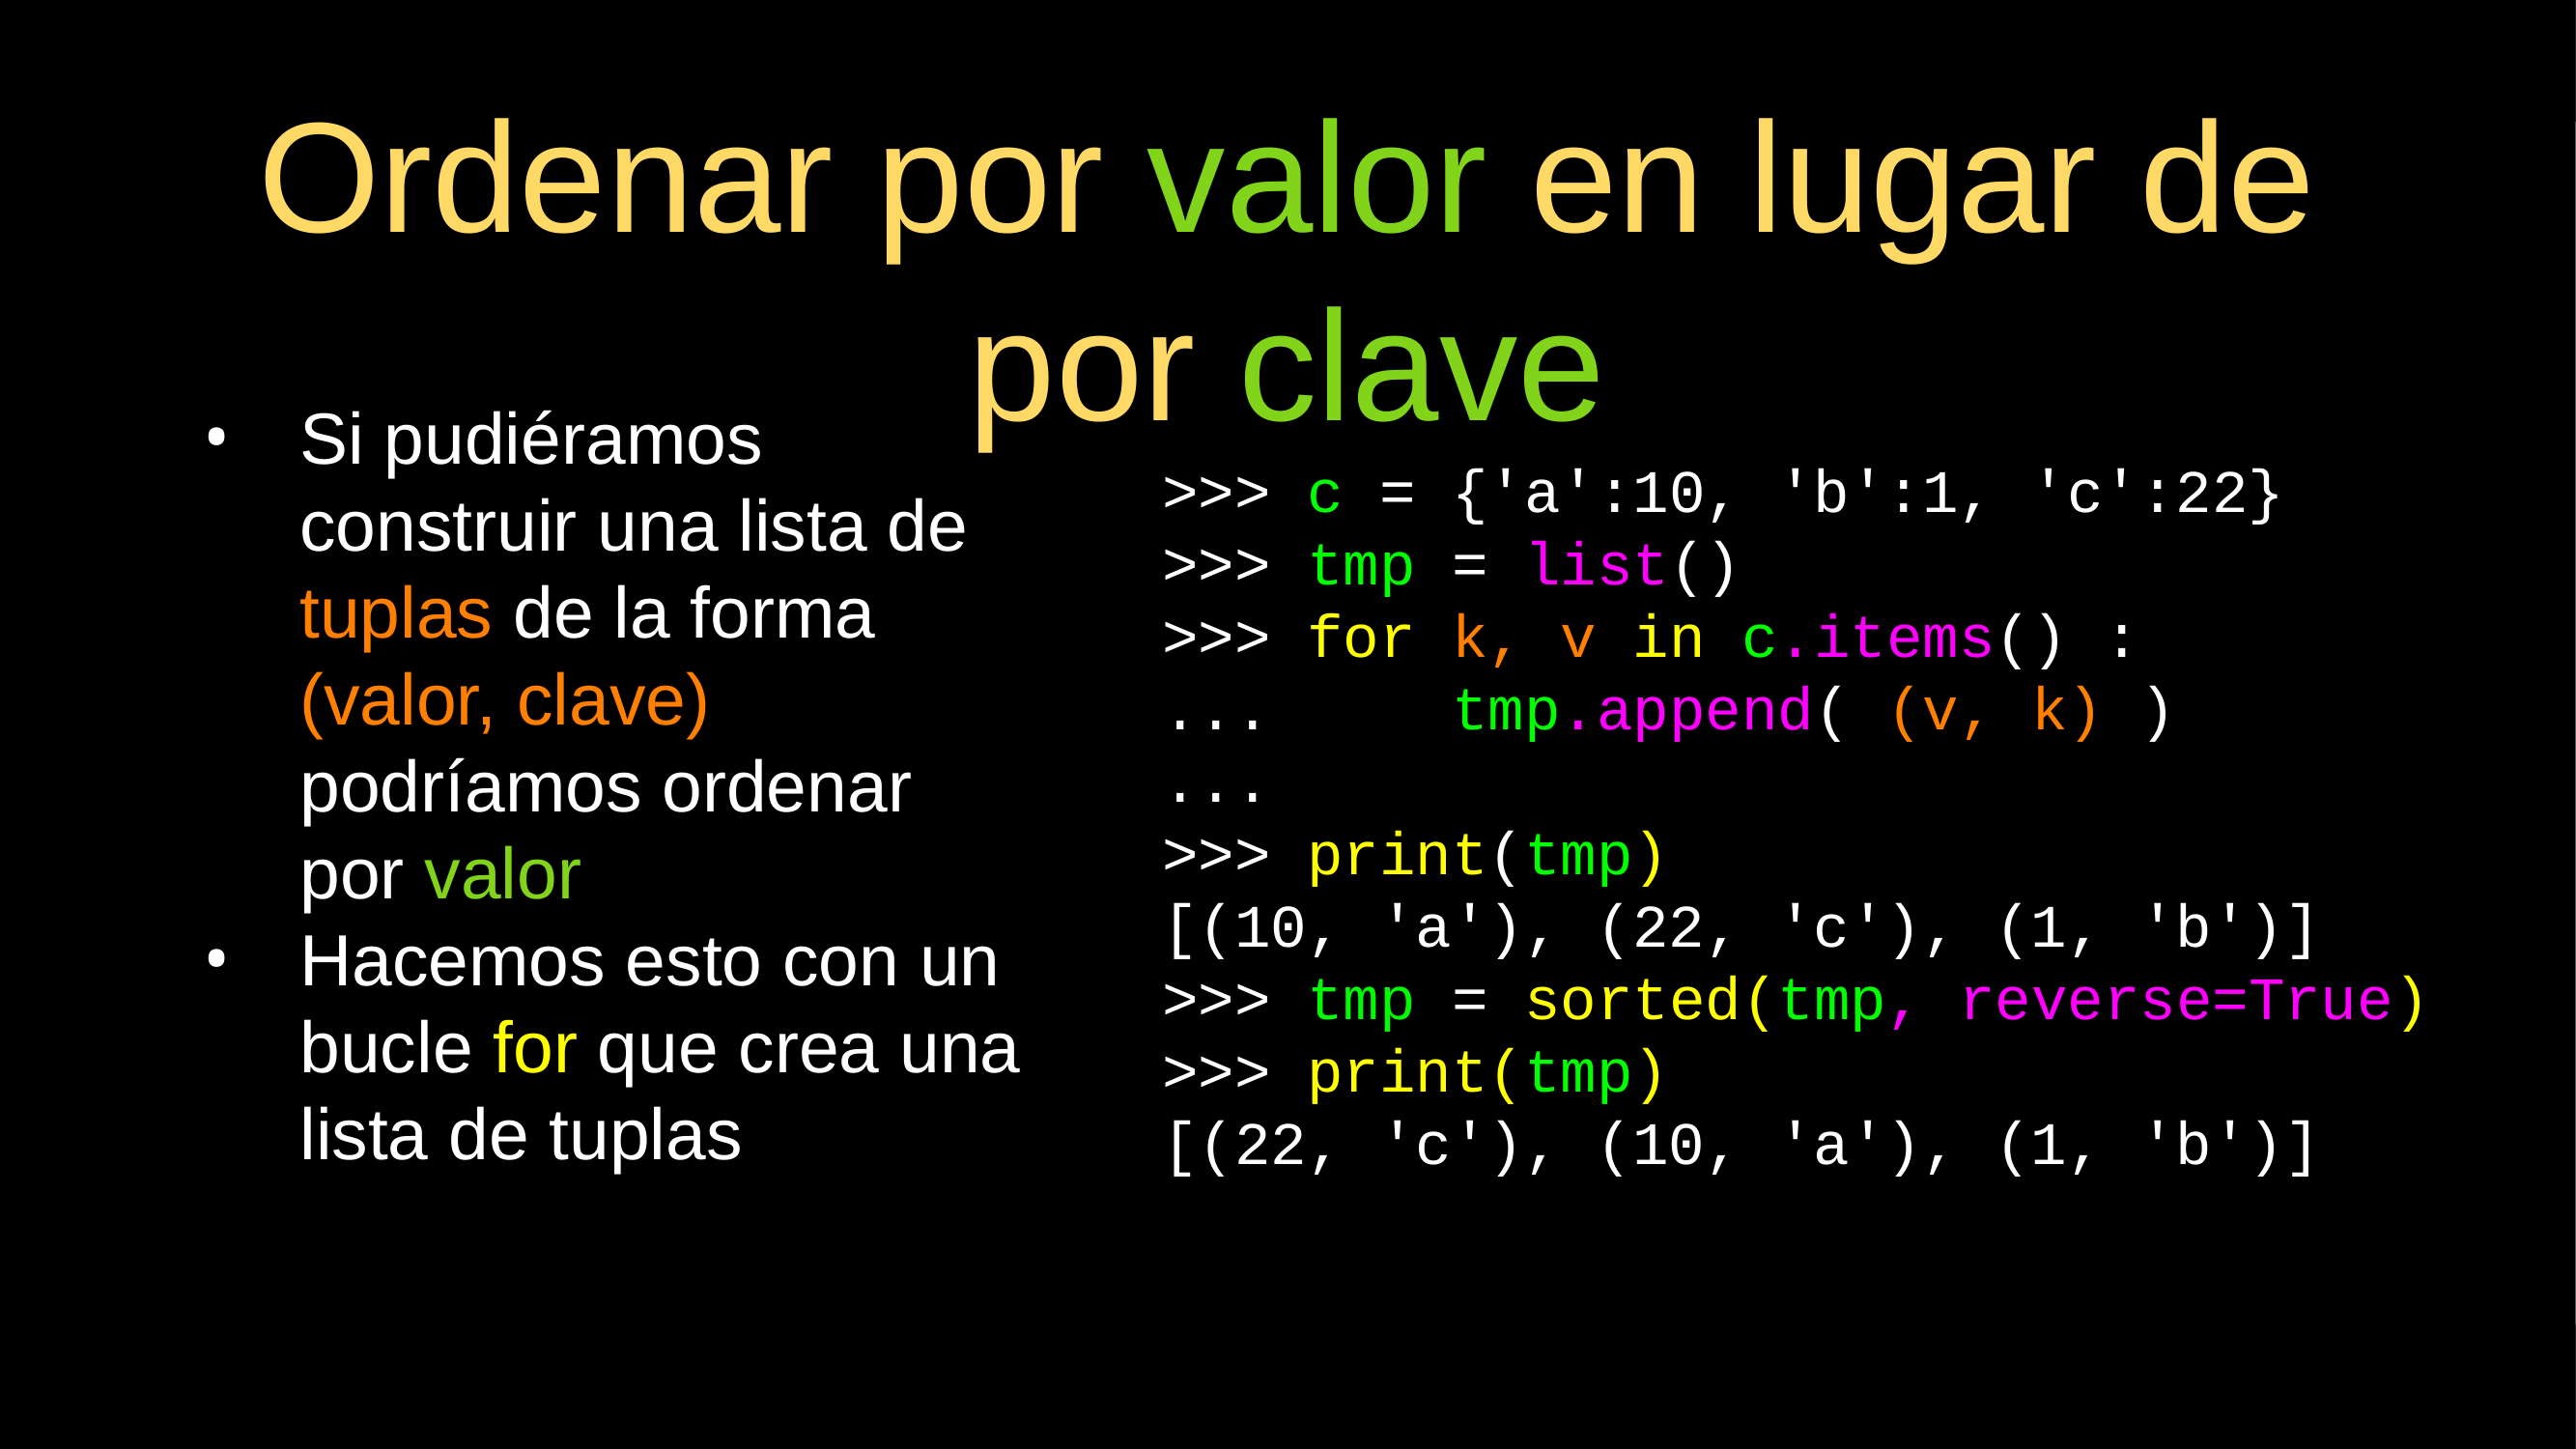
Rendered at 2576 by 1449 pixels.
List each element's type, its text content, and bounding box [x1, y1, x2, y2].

text_box >>> c = {'a':10, 'b':1, 'c':22} >>> tmp = list() >>> for k, v in c.items() : ... tmp.append( (v, k) ) ... >>> print(tmp) [(10, 'a'), (22, 'c'), (1, 'b')] >>> tmp = sorted(tmp, reverse=True) >>> print(tmp) [(22, 'c'), (10, 'a'), (1, 'b')] [1162, 412, 2482, 1216]
list Si pudiéramos construir una lista de tuplas de la forma (valor, clave) podríamos ordenar por valor Hacemos esto con un bucle for que crea una lista de tuplas [116, 412, 1034, 1154]
title Ordenar por valor en lugar de por clave [183, 125, 2391, 403]
